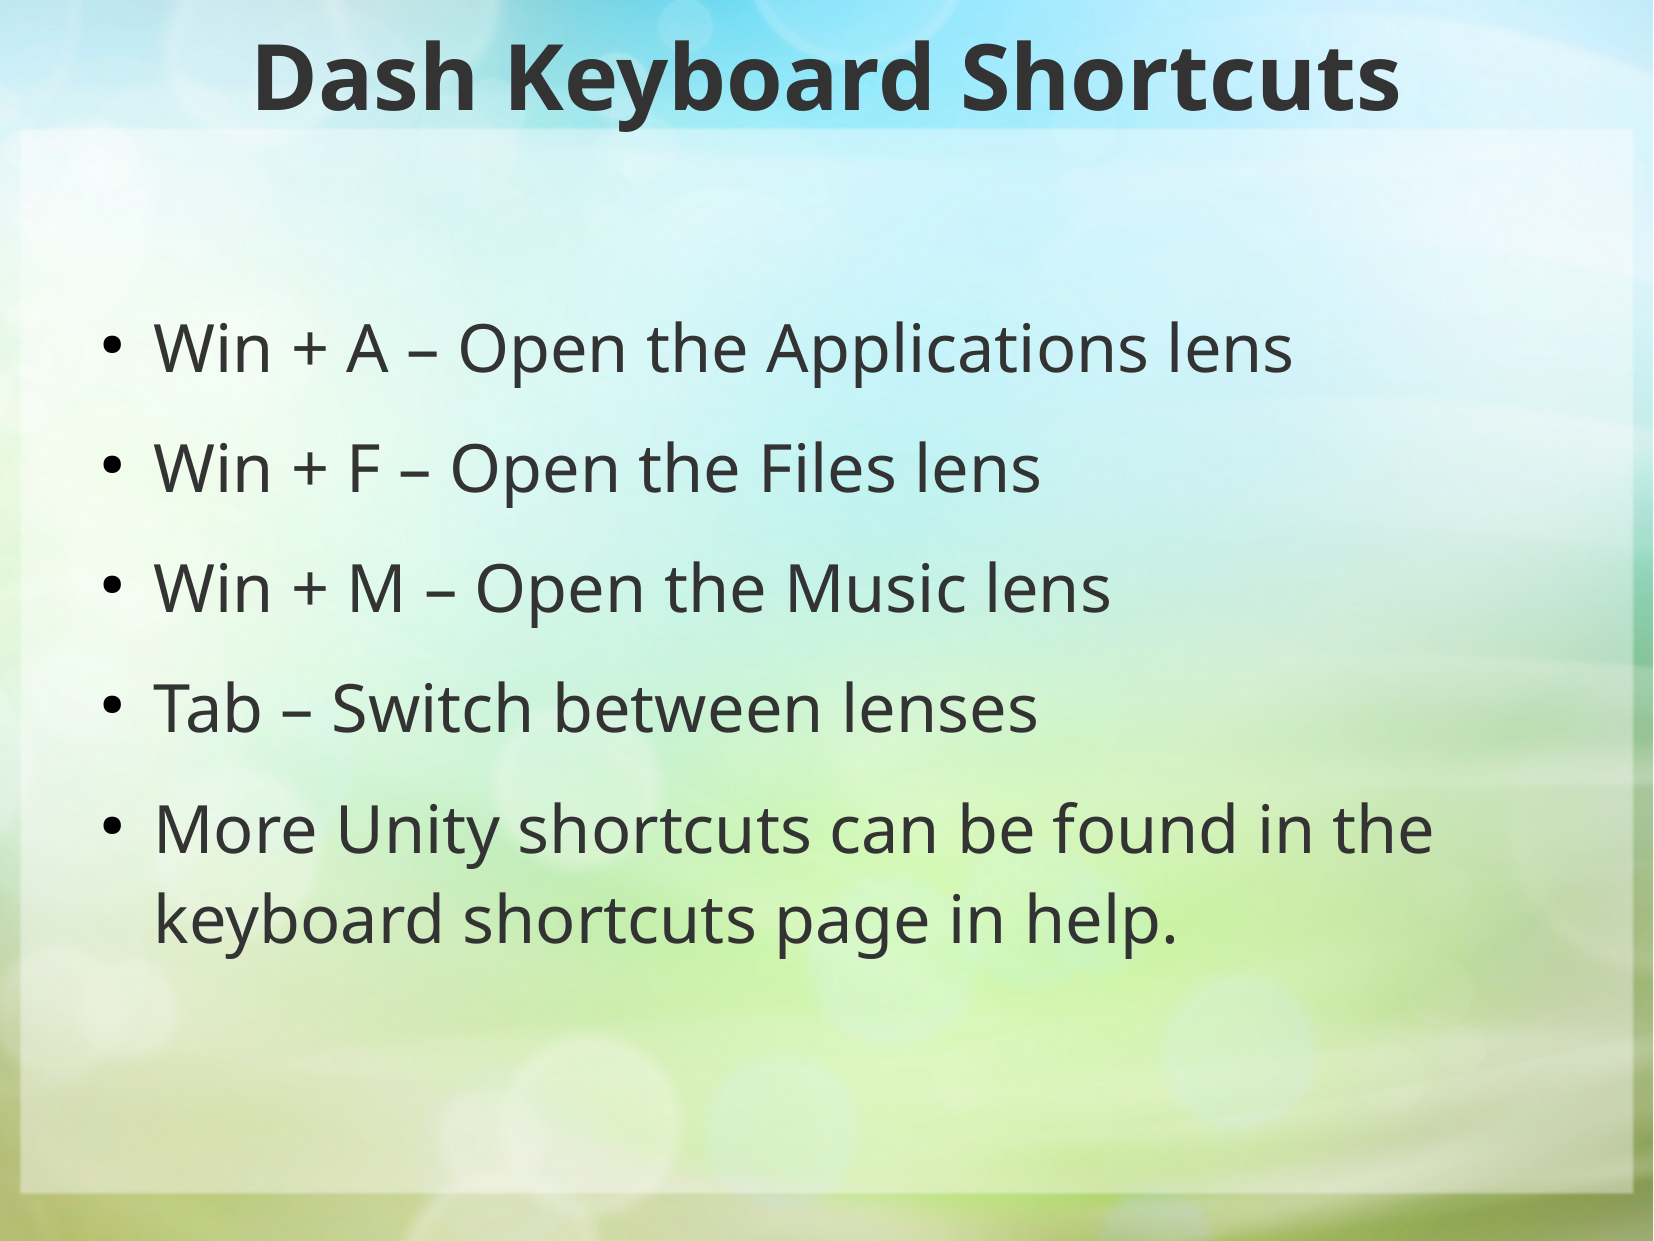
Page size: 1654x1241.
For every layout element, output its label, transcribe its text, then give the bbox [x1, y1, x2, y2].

title Dash Keyboard Shortcuts [82, 0, 1571, 151]
list Win + A – Open the Applications lens Win + F – Open the Files lens Win + M – Open the Music lens Tab – Switch between lenses More Unity shortcuts can be found in the keyboard shortcuts page in help. [82, 222, 1571, 1042]
picture [0, 0, 1654, 1241]
